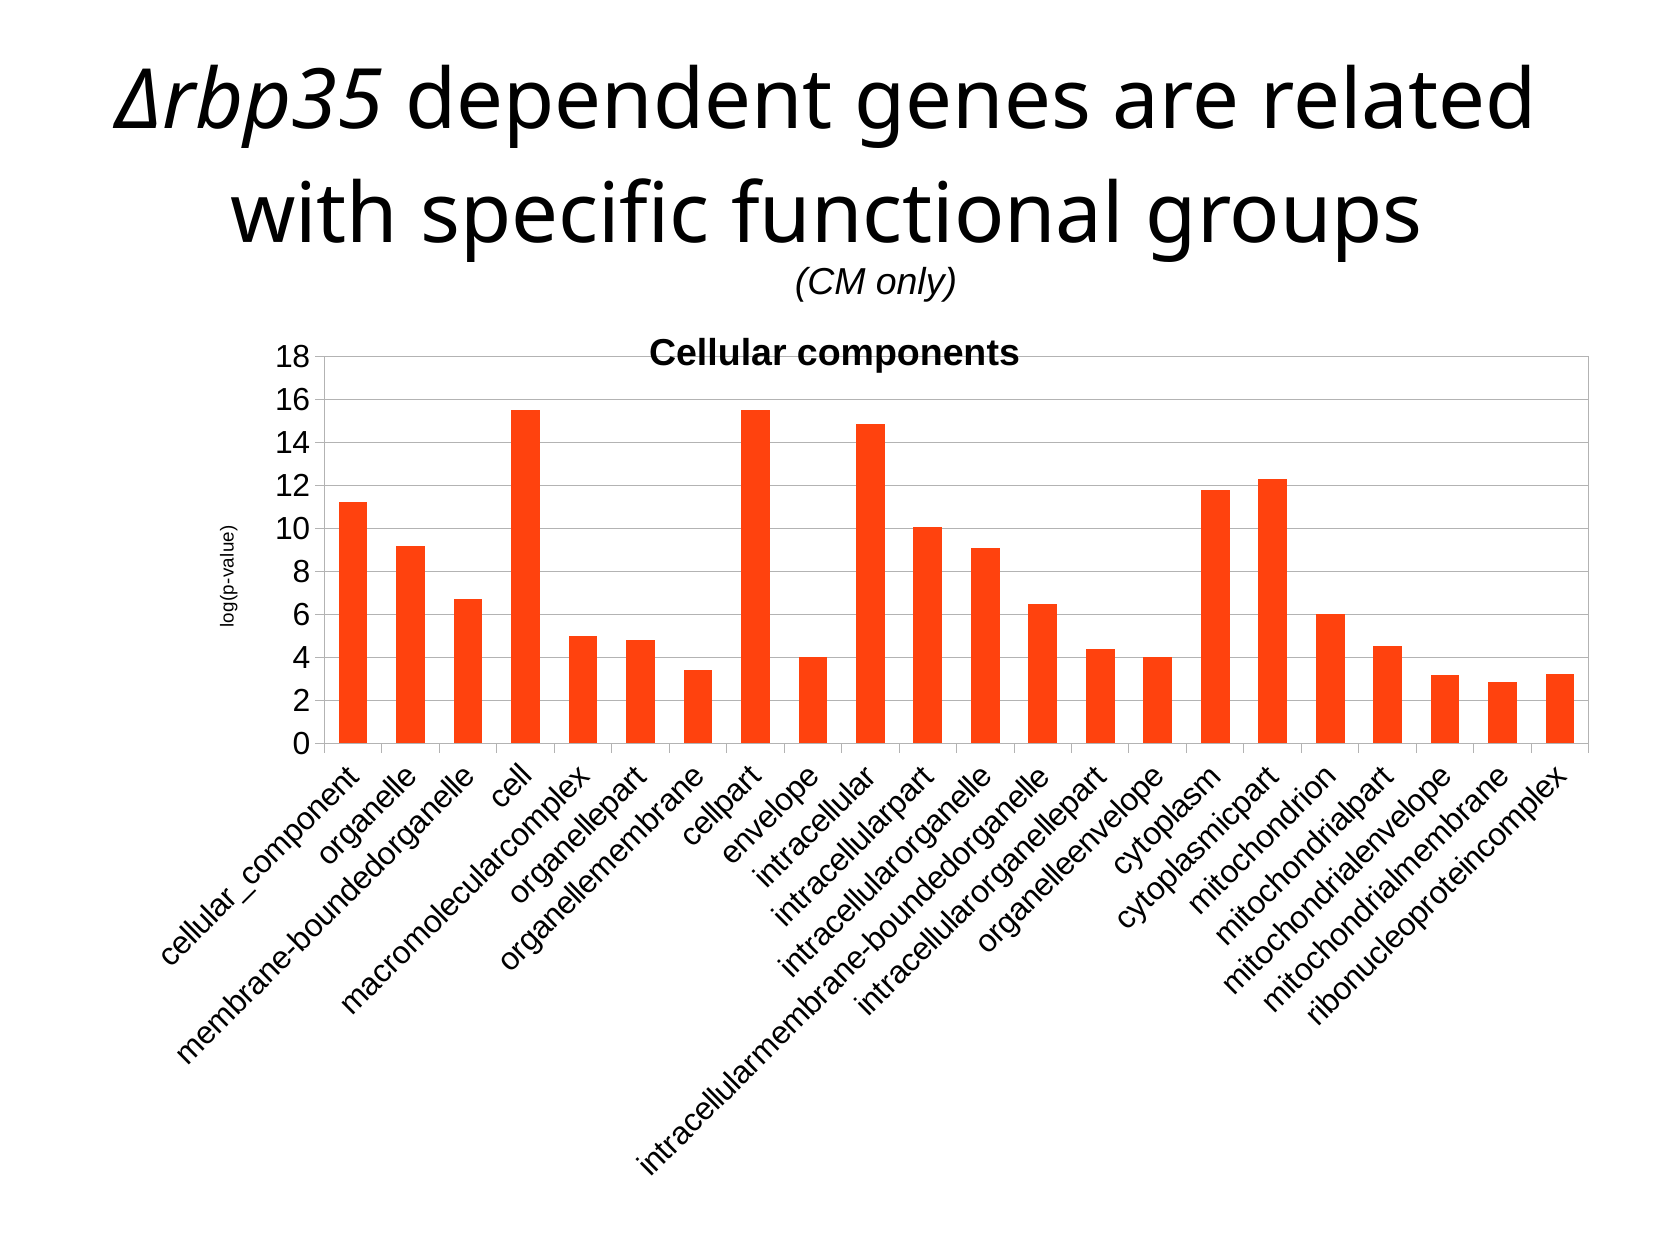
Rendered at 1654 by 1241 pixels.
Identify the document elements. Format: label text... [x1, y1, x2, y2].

text_box Cellular components [634, 323, 1036, 381]
title Δrbp35 dependent genes are related with specific functional groups [82, 49, 1571, 257]
text_box (CM only) [780, 253, 972, 311]
chart [60, 321, 1621, 1201]
